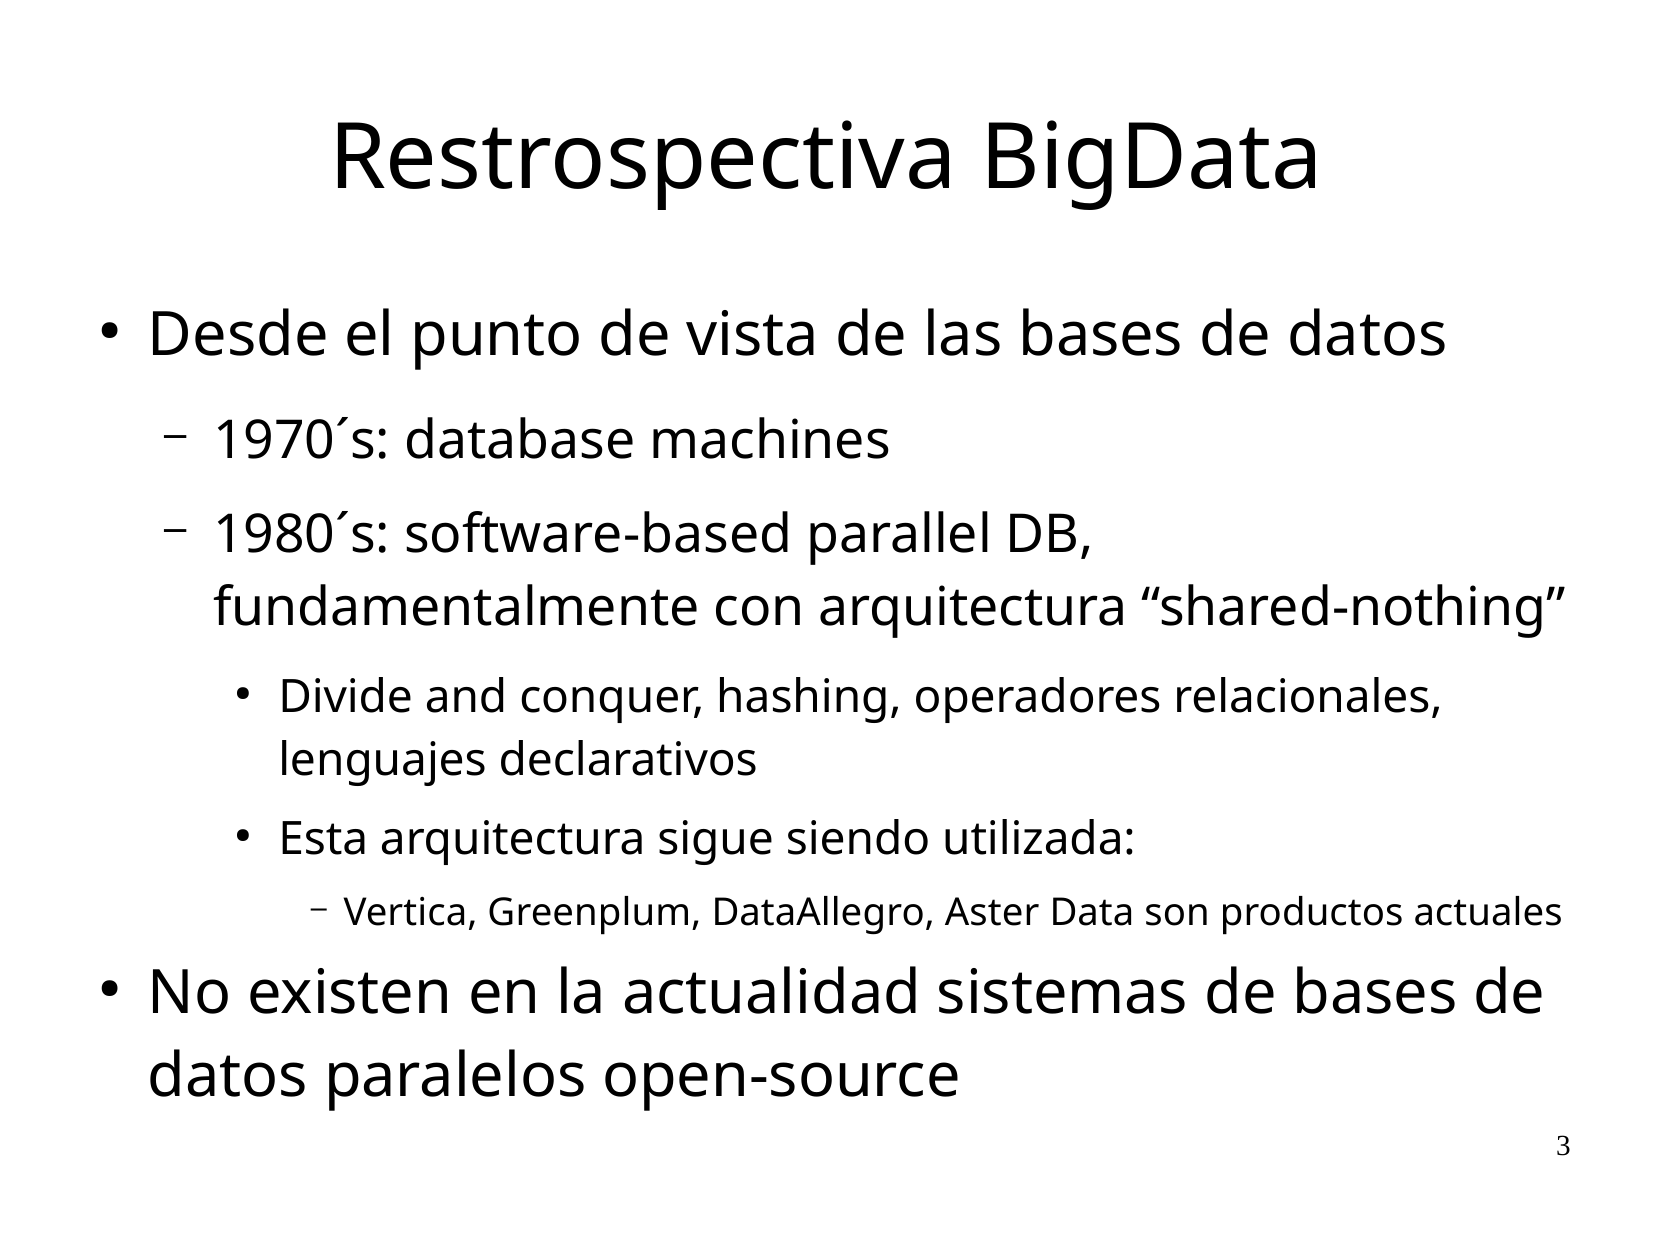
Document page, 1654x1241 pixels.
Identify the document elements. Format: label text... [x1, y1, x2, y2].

title Restrospectiva BigData [82, 49, 1571, 257]
list Desde el punto de vista de las bases de datos 1970´s: database machines 1980´s: software-based parallel DB, fundamentalmente con arquitectura “shared-nothing” Divide and conquer, hashing, operadores relacionales, lenguajes declarativos Esta arquitectura sigue siendo utilizada: Vertica, Greenplum, DataAllegro, Aster Data son productos actuales No existen en la actualidad sistemas de bases de datos paralelos open-source [82, 290, 1571, 1201]
